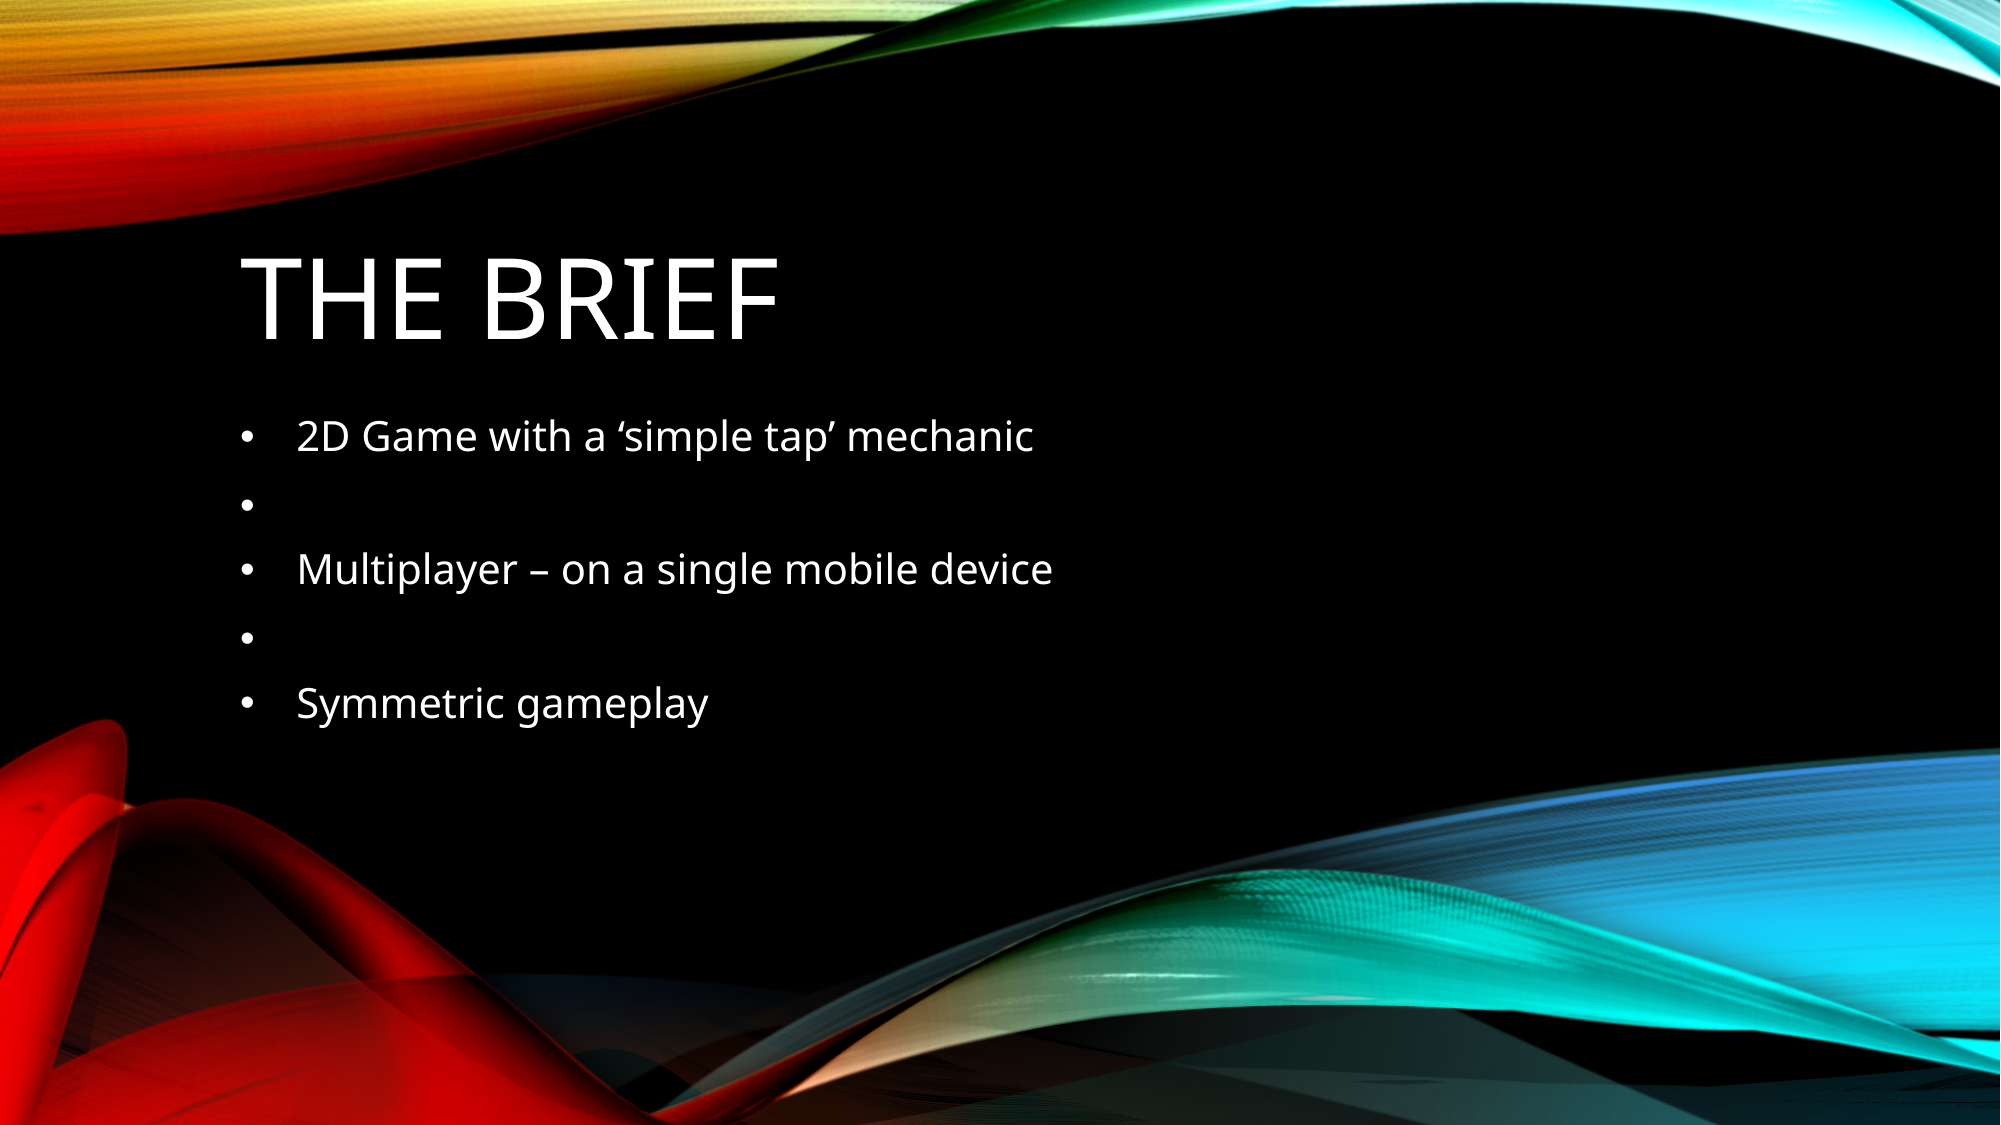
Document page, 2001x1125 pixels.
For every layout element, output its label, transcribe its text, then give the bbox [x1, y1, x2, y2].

subtitle 2D Game with a ‘simple tap’ mechanic Multiplayer – on a single mobile device Symmetric gameplay [225, 408, 1776, 759]
title The Brief [225, 229, 1776, 372]
